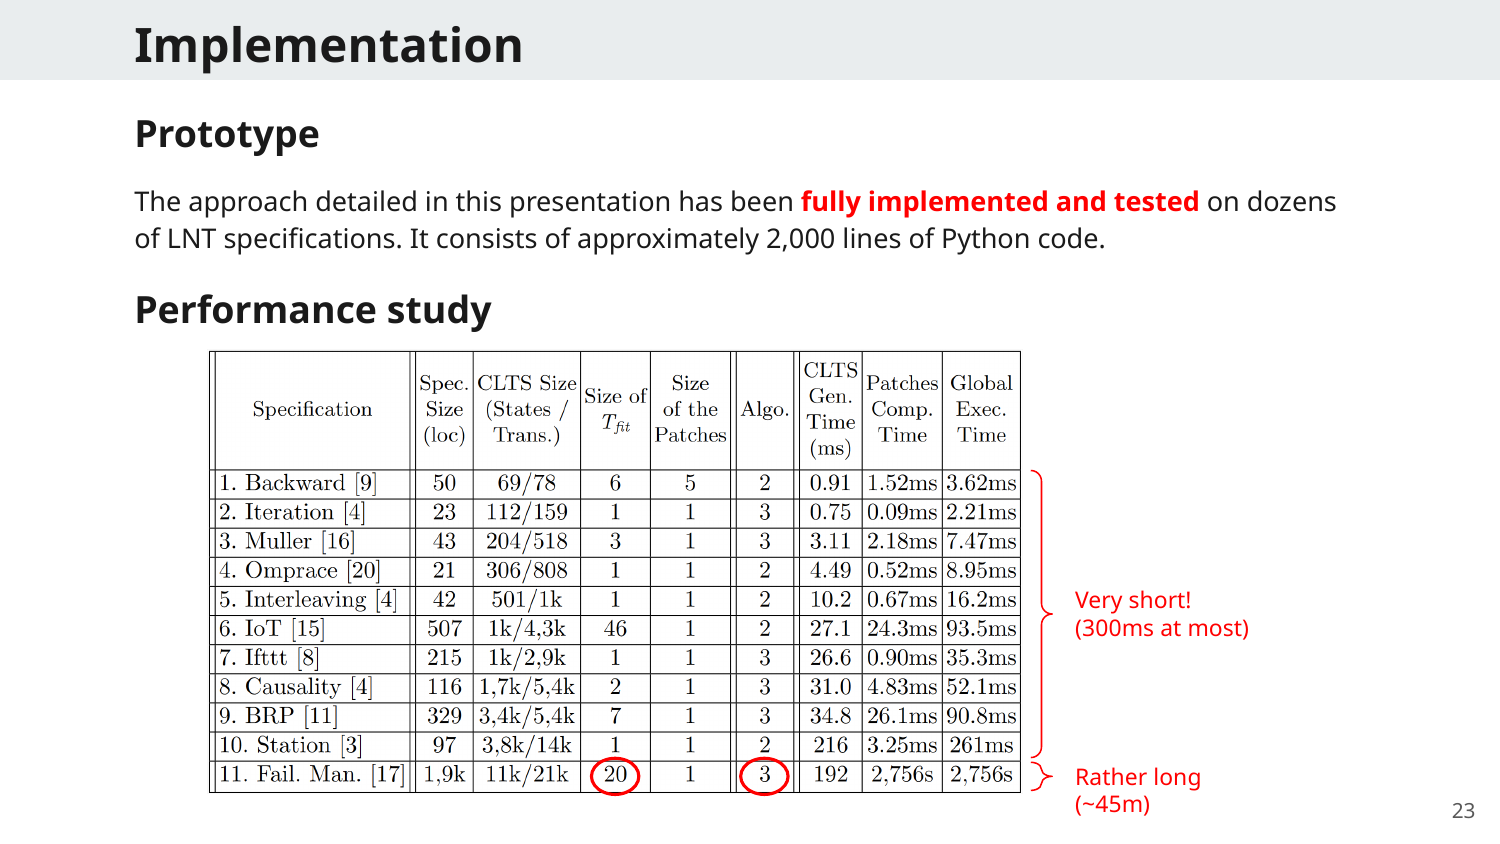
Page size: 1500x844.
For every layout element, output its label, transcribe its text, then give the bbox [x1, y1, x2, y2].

slide_number <numéro> [1400, 779, 1491, 844]
text_box Rather long (~45m) [1060, 747, 1284, 833]
title Implementation [119, 0, 1381, 88]
list Prototype The approach detailed in this presentation has been fully implemented and tested on dozens of LNT specifications. It consists of approximately 2,000 lines of Python code. Performance study [119, 88, 1381, 350]
picture [207, 349, 1023, 794]
picture [594, 760, 637, 792]
text_box Very short! (300ms at most) [1060, 571, 1293, 657]
picture [743, 760, 786, 792]
